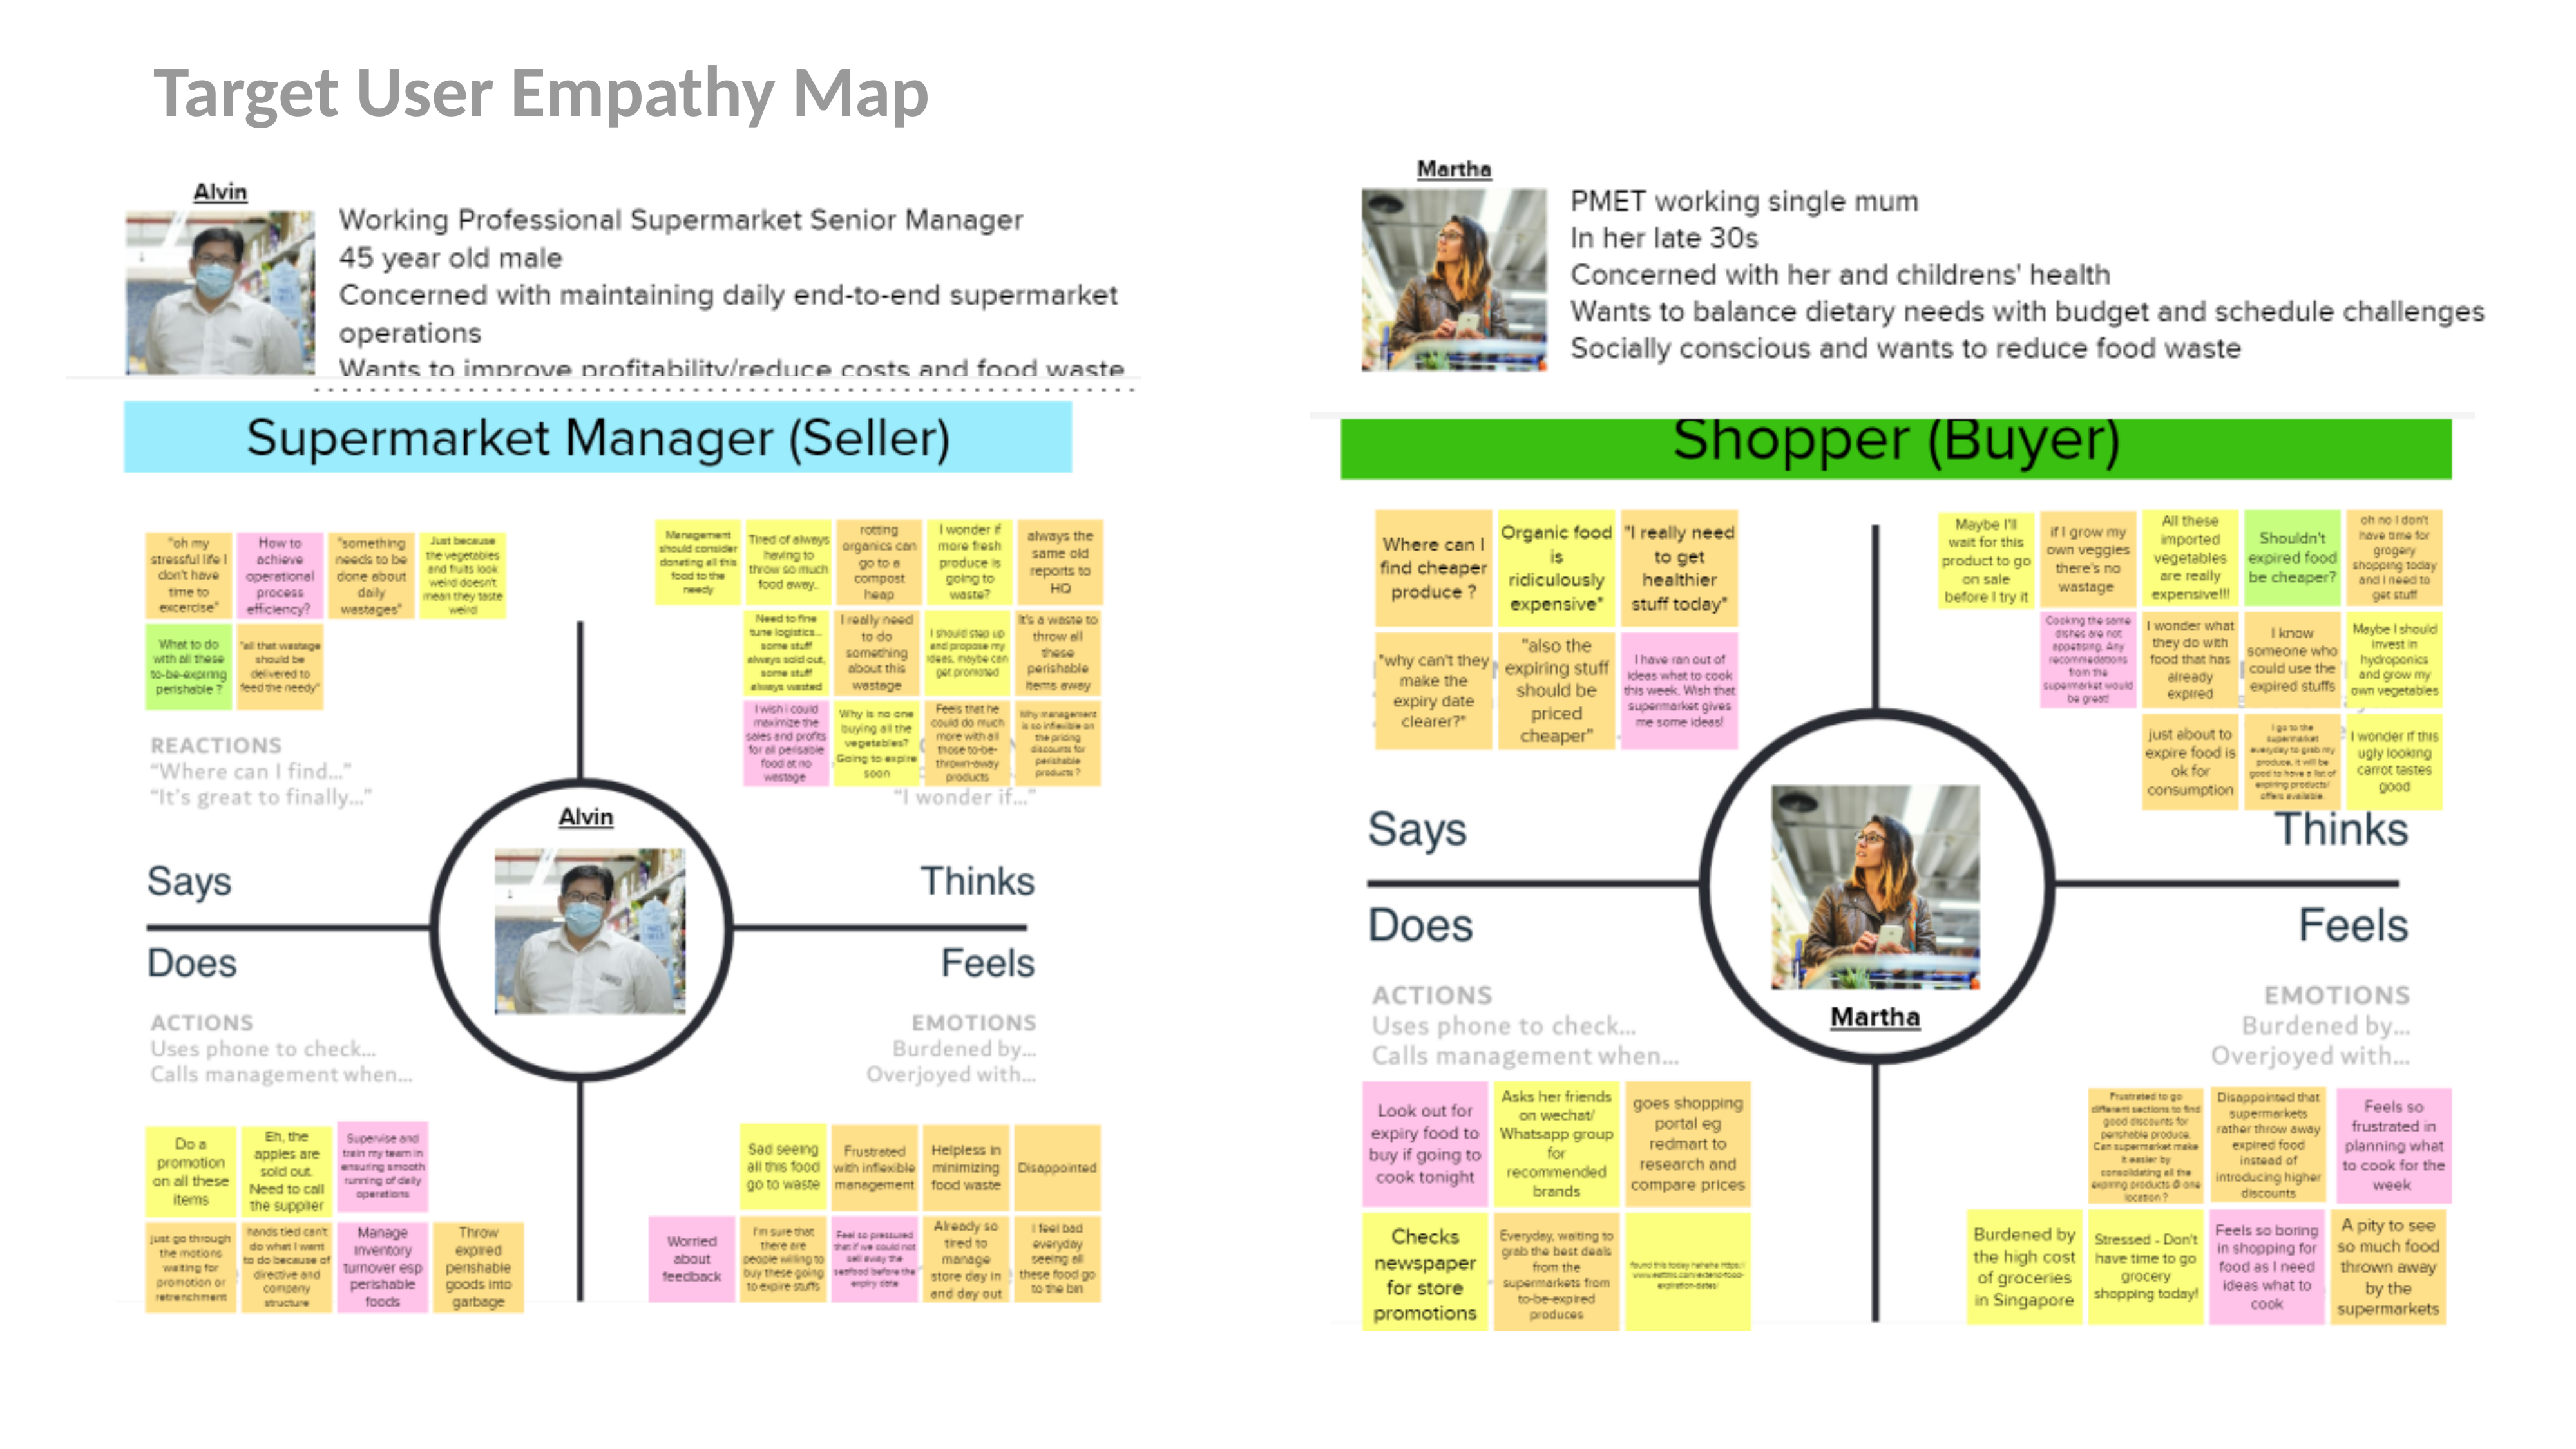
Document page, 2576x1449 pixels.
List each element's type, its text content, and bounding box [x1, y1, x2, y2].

text_box Target User Empathy Map [144, 39, 940, 136]
picture [1310, 412, 2475, 1331]
picture [1335, 136, 2528, 386]
picture [66, 137, 1163, 1329]
